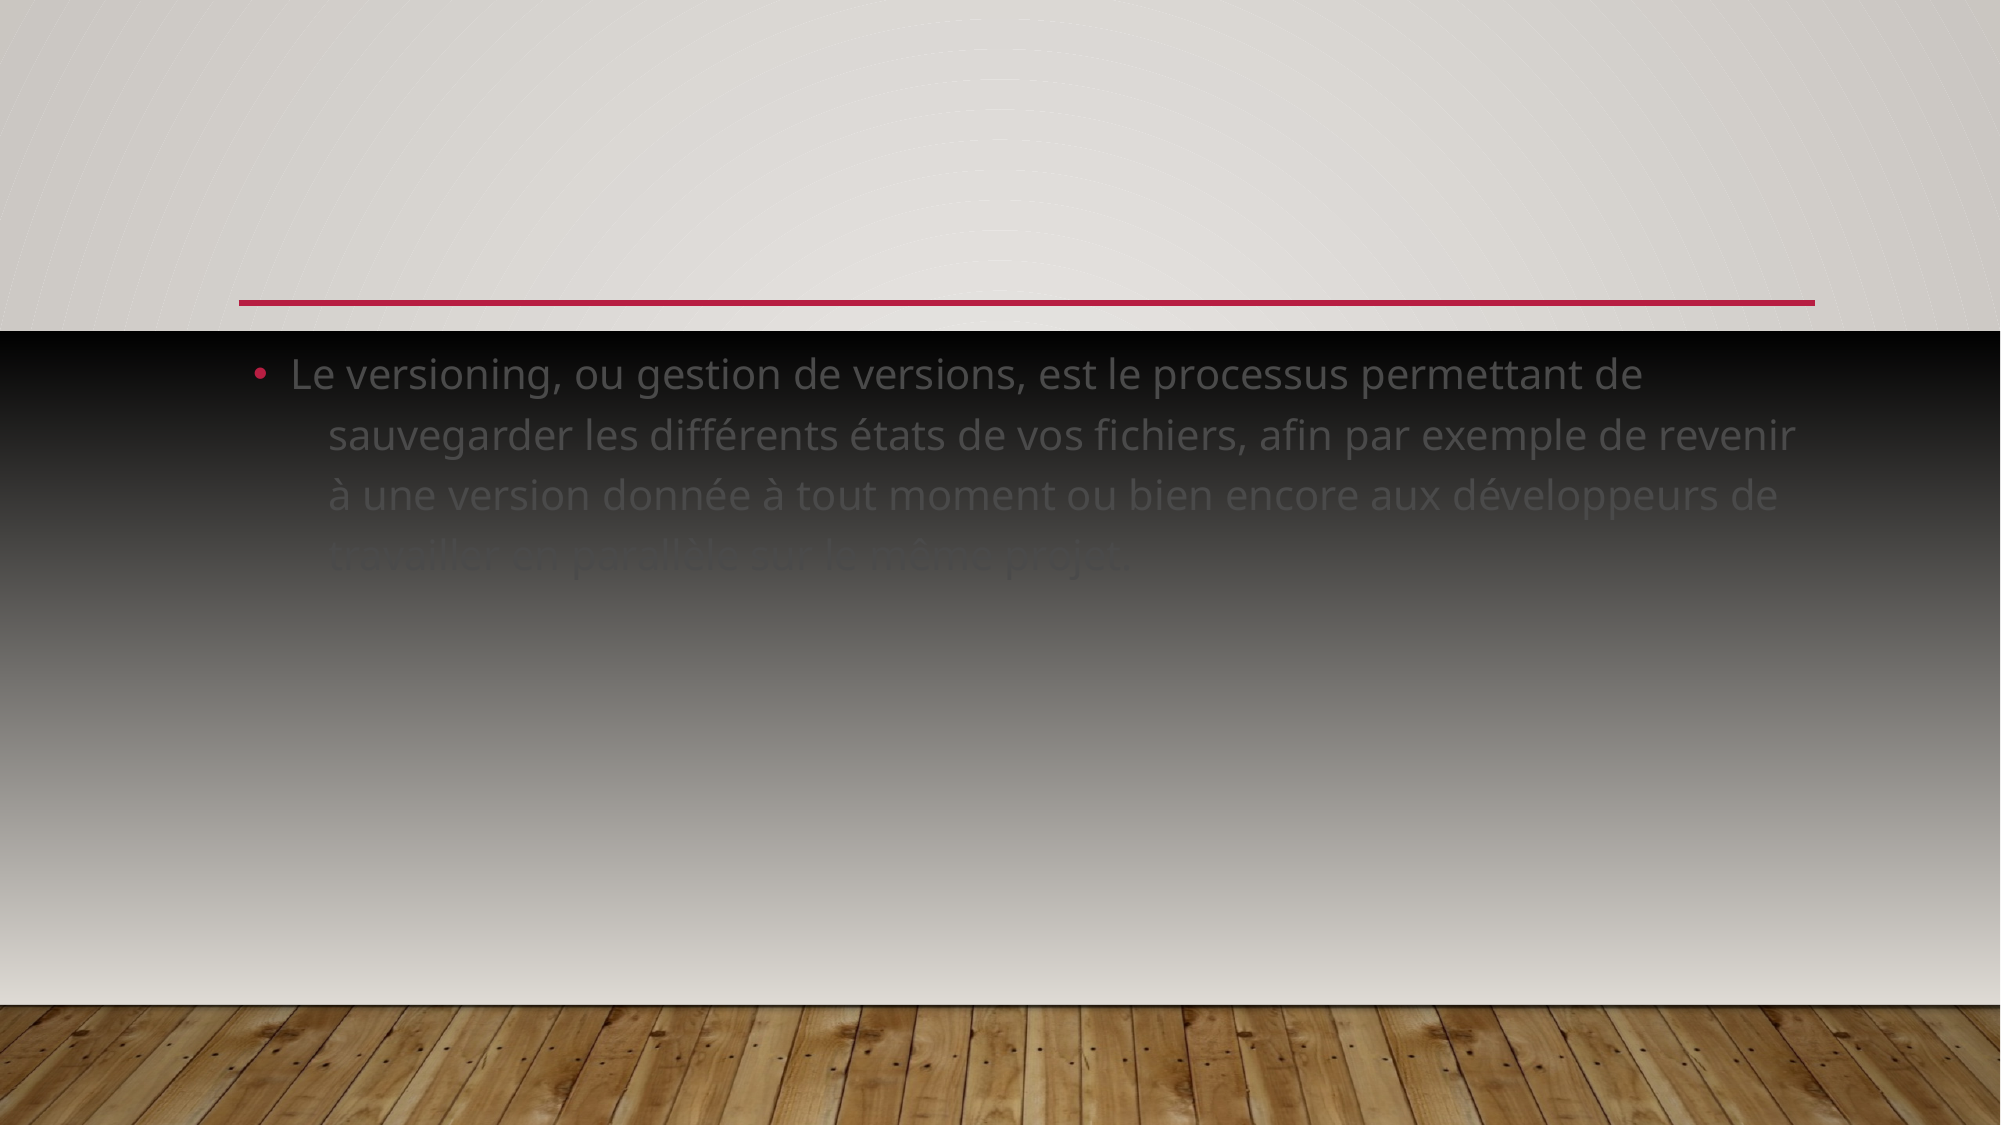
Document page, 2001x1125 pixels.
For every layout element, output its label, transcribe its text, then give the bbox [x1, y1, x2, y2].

list Le versioning, ou gestion de versions, est le processus permettant de sauvegarder les différents états de vos fichiers, afin par exemple de revenir à une version donnée à tout moment ou bien encore aux développeurs de travailler en parallèle sur le même projet. [238, 330, 1814, 897]
